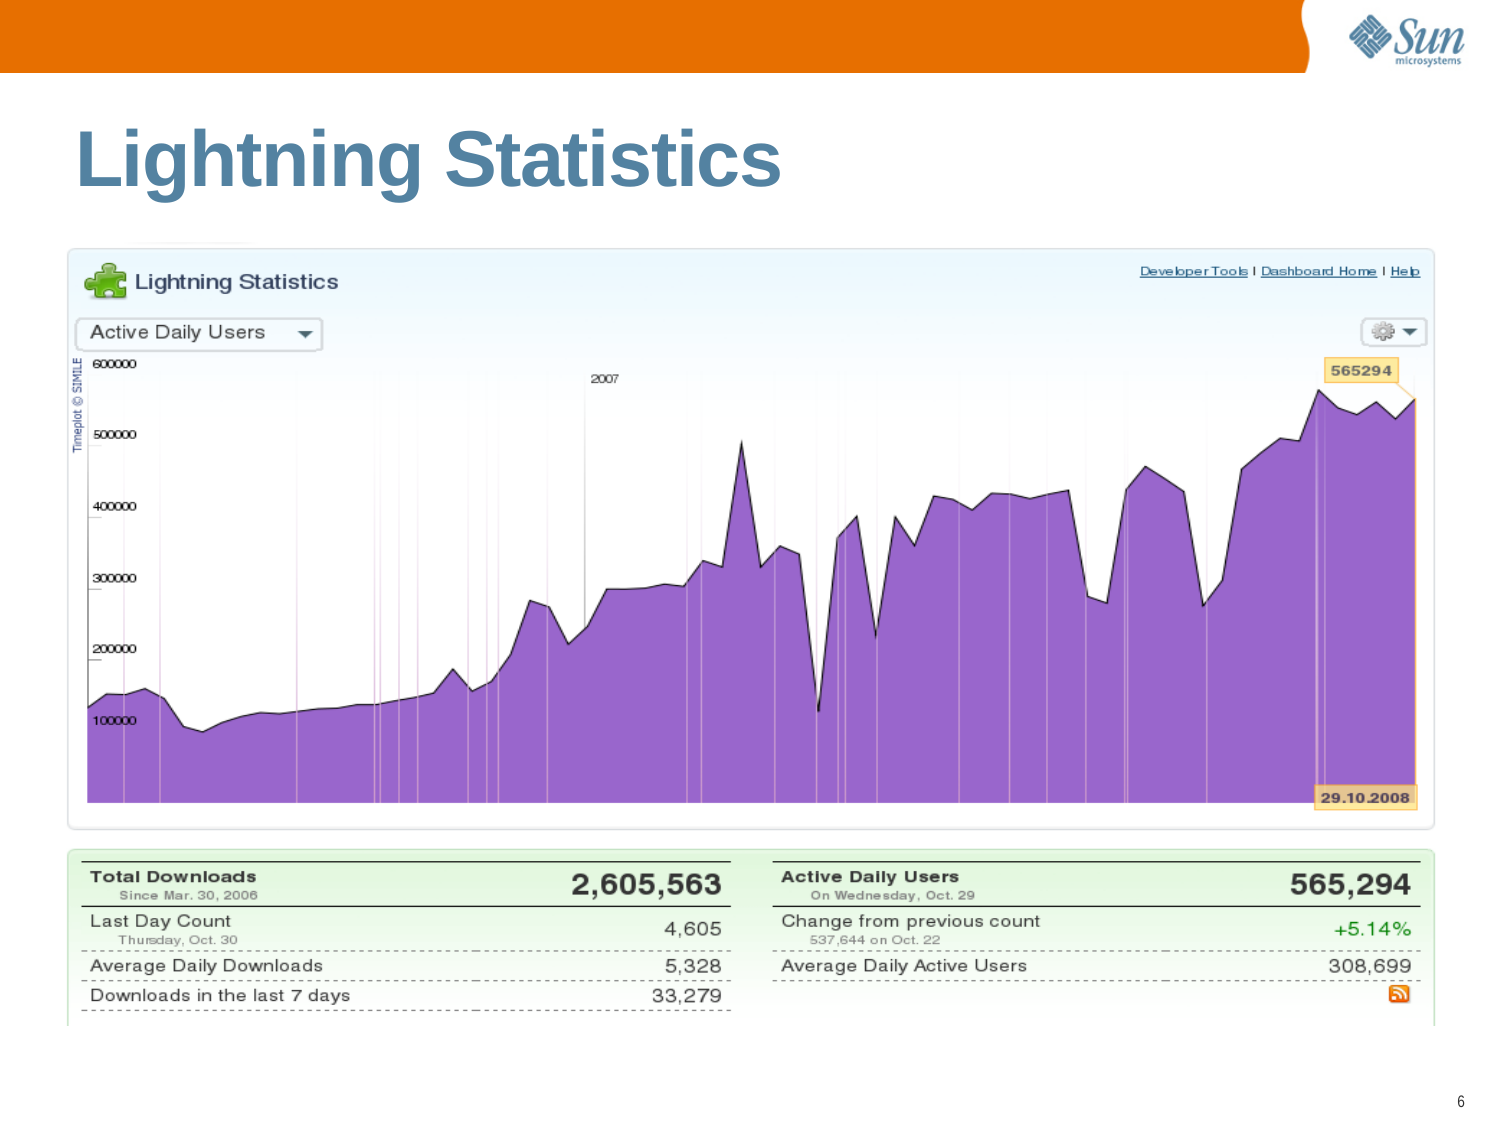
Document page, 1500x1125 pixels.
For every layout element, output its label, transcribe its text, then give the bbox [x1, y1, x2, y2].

picture [63, 242, 1441, 1026]
title Lightning Statistics [75, 123, 1437, 227]
picture [0, 0, 1500, 73]
